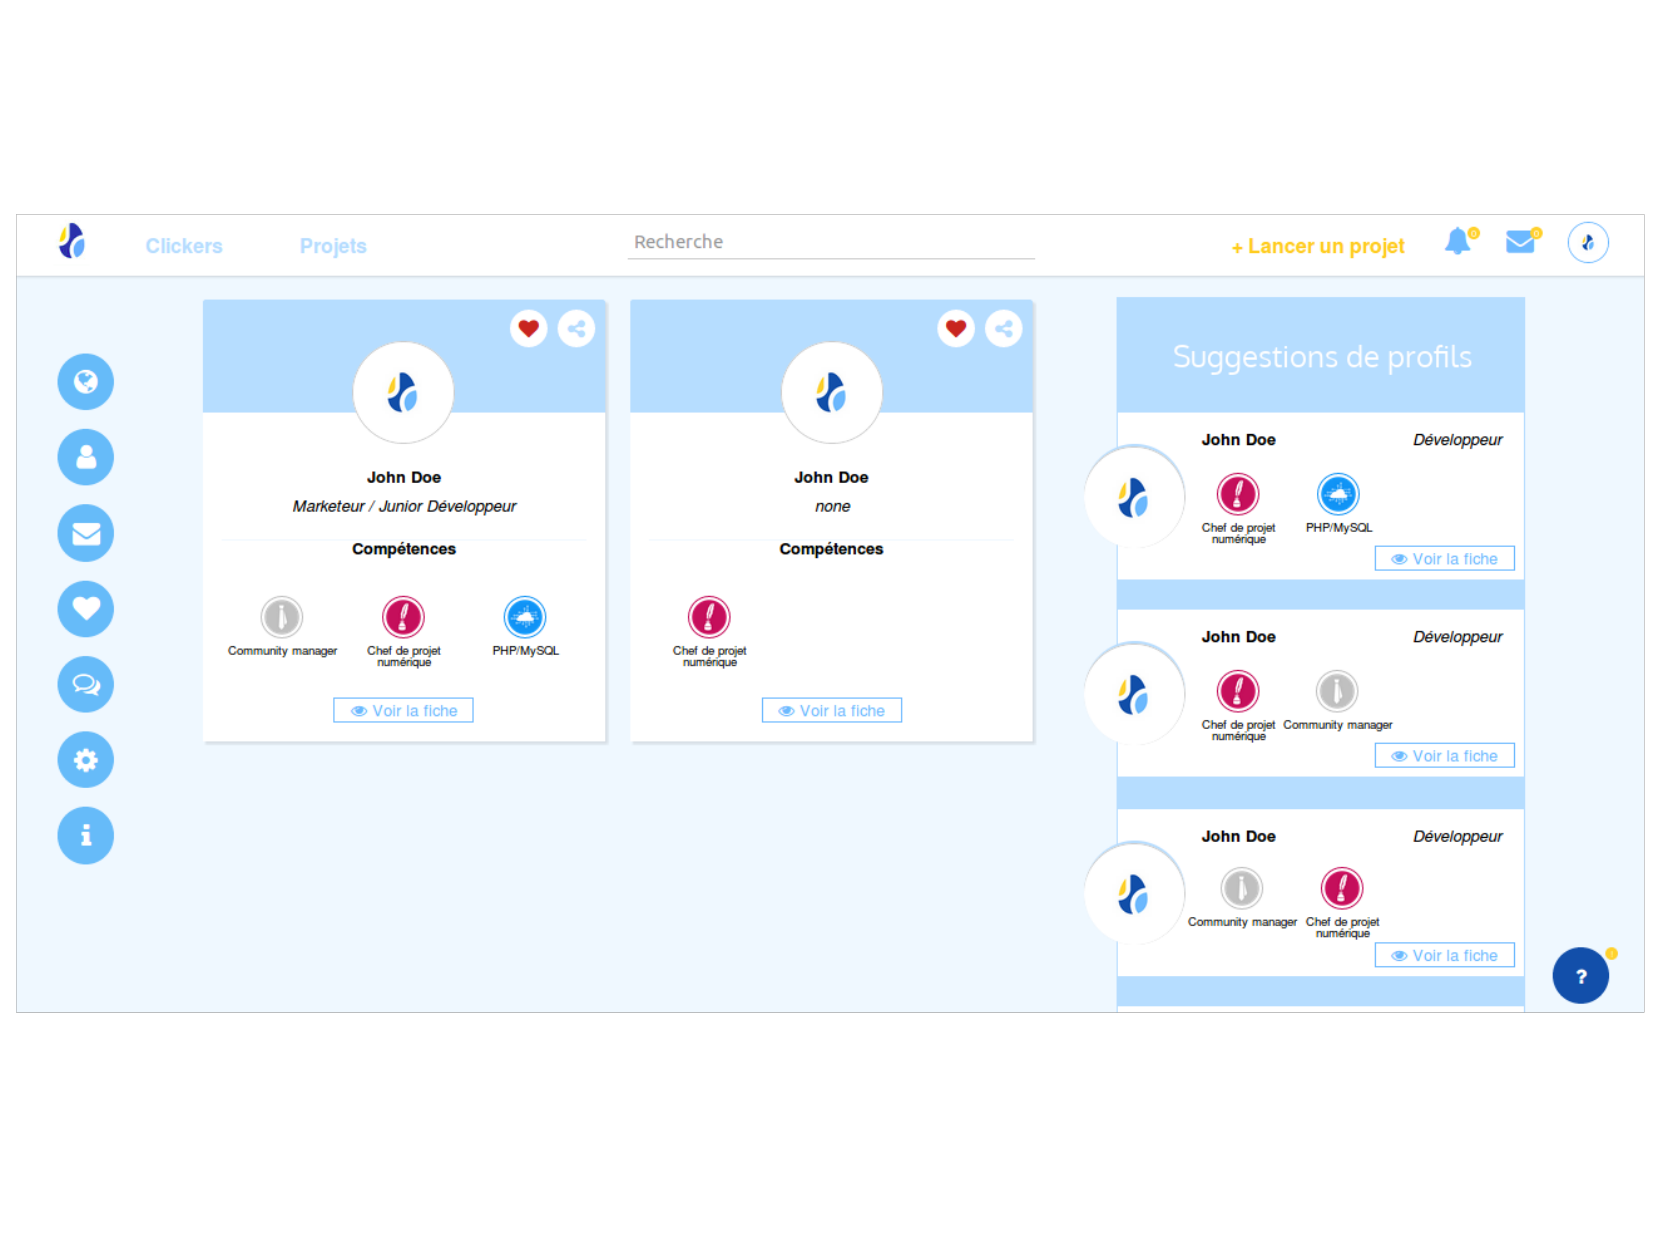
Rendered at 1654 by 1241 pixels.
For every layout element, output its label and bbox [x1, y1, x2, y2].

picture [0, 129, 1654, 1093]
